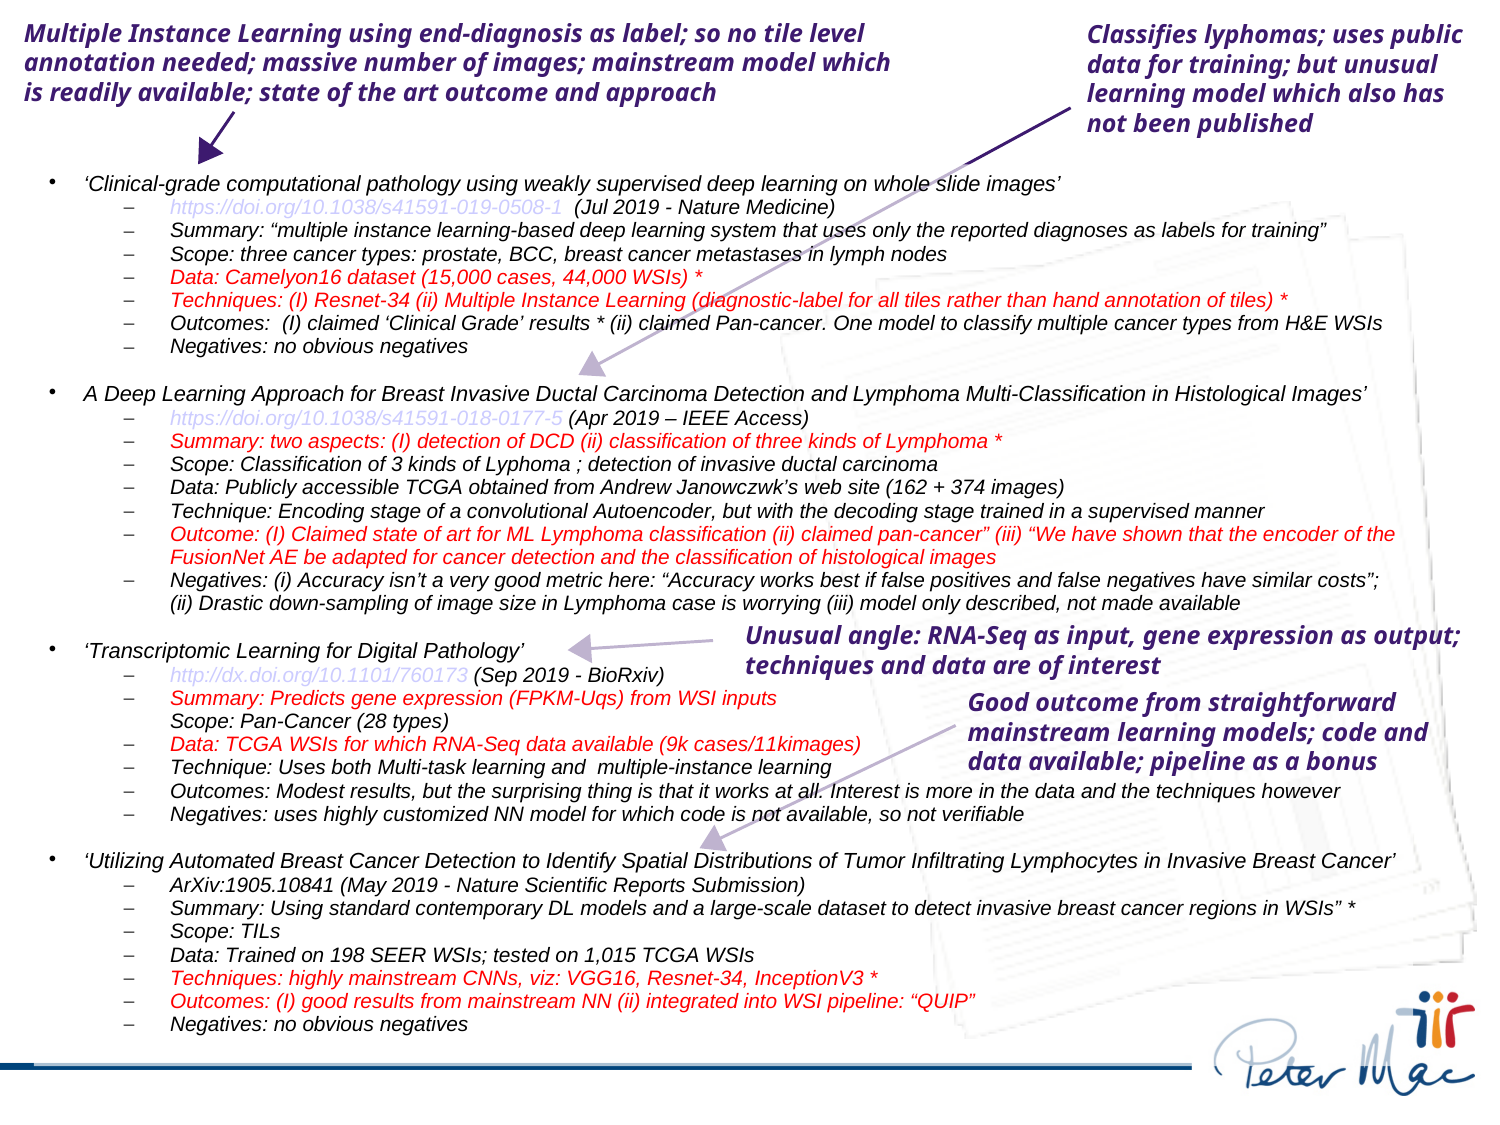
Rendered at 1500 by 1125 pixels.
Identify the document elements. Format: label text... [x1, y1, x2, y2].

text_box Good outcome from straightforward mainstream learning models; code and data available; pipeline as a bonus [967, 689, 1489, 782]
picture [0, 0, 1500, 1125]
text_box Unusual angle: RNA-Seq as input, gene expression as output; techniques and data are of interest [745, 622, 1500, 682]
text_box Multiple Instance Learning using end-diagnosis as label; so no tile level annotation needed; massive number of images; mainstream model which is readily available; state of the art outcome and approach [23, 19, 914, 124]
text_box Classifies lyphomas; uses public data for training; but unusual learning model which also has not been published [1086, 21, 1483, 153]
list ‘Clinical-grade computational pathology using weakly supervised deep learning on whole slide images’ https://doi.org/10.1038/s41591-019-0508-1 (Jul 2019 - Nature Medicine) Summary: “multiple instance learning-based deep learning system that uses only the reported diagnoses as labels for training” Scope: three cancer types: prostate, BCC, breast cancer metastases in lymph nodes Data: Camelyon16 dataset (15,000 cases, 44,000 WSIs) * Techniques: (I) Resnet-34 (ii) Multiple Instance Learning (diagnostic-label for all tiles rather than hand annotation of tiles) * Outcomes: (I) claimed ‘Clinical Grade’ results * (ii) claimed Pan-cancer. One model to classify multiple cancer types from H&E WSIs Negatives: no obvious negatives A Deep Learning Approach for Breast Invasive Ductal Carcinoma Detection and Lymphoma Multi-Classification in Histological Images’ https://doi.org/10.1038/s41591-018-0177-5 (Apr 2019 – IEEE Access) Summary: two aspects: (I) detection of DCD (ii) classification of three kinds of Lymphoma * Scope: Classification of 3 kinds of Lyphoma ; detection of invasive ductal carcinoma Data: Publicly accessible TCGA obtained from Andrew Janowczwk’s web site (162 + 374 images) Technique: Encoding stage of a convolutional Autoencoder, but with the decoding stage trained in a supervised manner Outcome: (I) Claimed state of art for ML Lymphoma classification (ii) claimed pan-cancer” (iii) “We have shown that the encoder of the FusionNet AE be adapted for cancer detection and the classification of histological images Negatives: (i) Accuracy isn’t a very good metric here: “Accuracy works best if false positives and false negatives have similar costs”; (ii) Drastic down-sampling of image size in Lymphoma case is worrying (iii) model only described, not made available ‘Transcriptomic Learning for Digital Pathology’ http://dx.doi.org/10.1101/760173 (Sep 2019 - BioRxiv) Summary: Predicts gene expression (FPKM-Uqs) from WSI inputs Scope: Pan-Cancer (28 types) Data: TCGA WSIs for which RNA-Seq data available (9k cases/11kimages) Technique: Uses both Multi-task learning and multiple-instance learning Outcomes: Modest results, but the surprising thing is that it works at all. Interest is more in the data and the techniques however Negatives: uses highly customized NN model for which code is not available, so not verifiable ‘Utilizing Automated Breast Cancer Detection to Identify Spatial Distributions of Tumor Infiltrating Lymphocytes in Invasive Breast Cancer’ ArXiv:1905.10841 (May 2019 - Nature Scientific Reports Submission) Summary: Using standard contemporary DL models and a large-scale dataset to detect invasive breast cancer regions in WSIs” * Scope: TILs Data: Trained on 198 SEER WSIs; tested on 1,015 TCGA WSIs Techniques: highly mainstream CNNs, viz: VGG16, Resnet-34, InceptionV3 * Outcomes: (I) good results from mainstream NN (ii) integrated into WSI pipeline: “QUIP” Negatives: no obvious negatives [33, 164, 1414, 1067]
